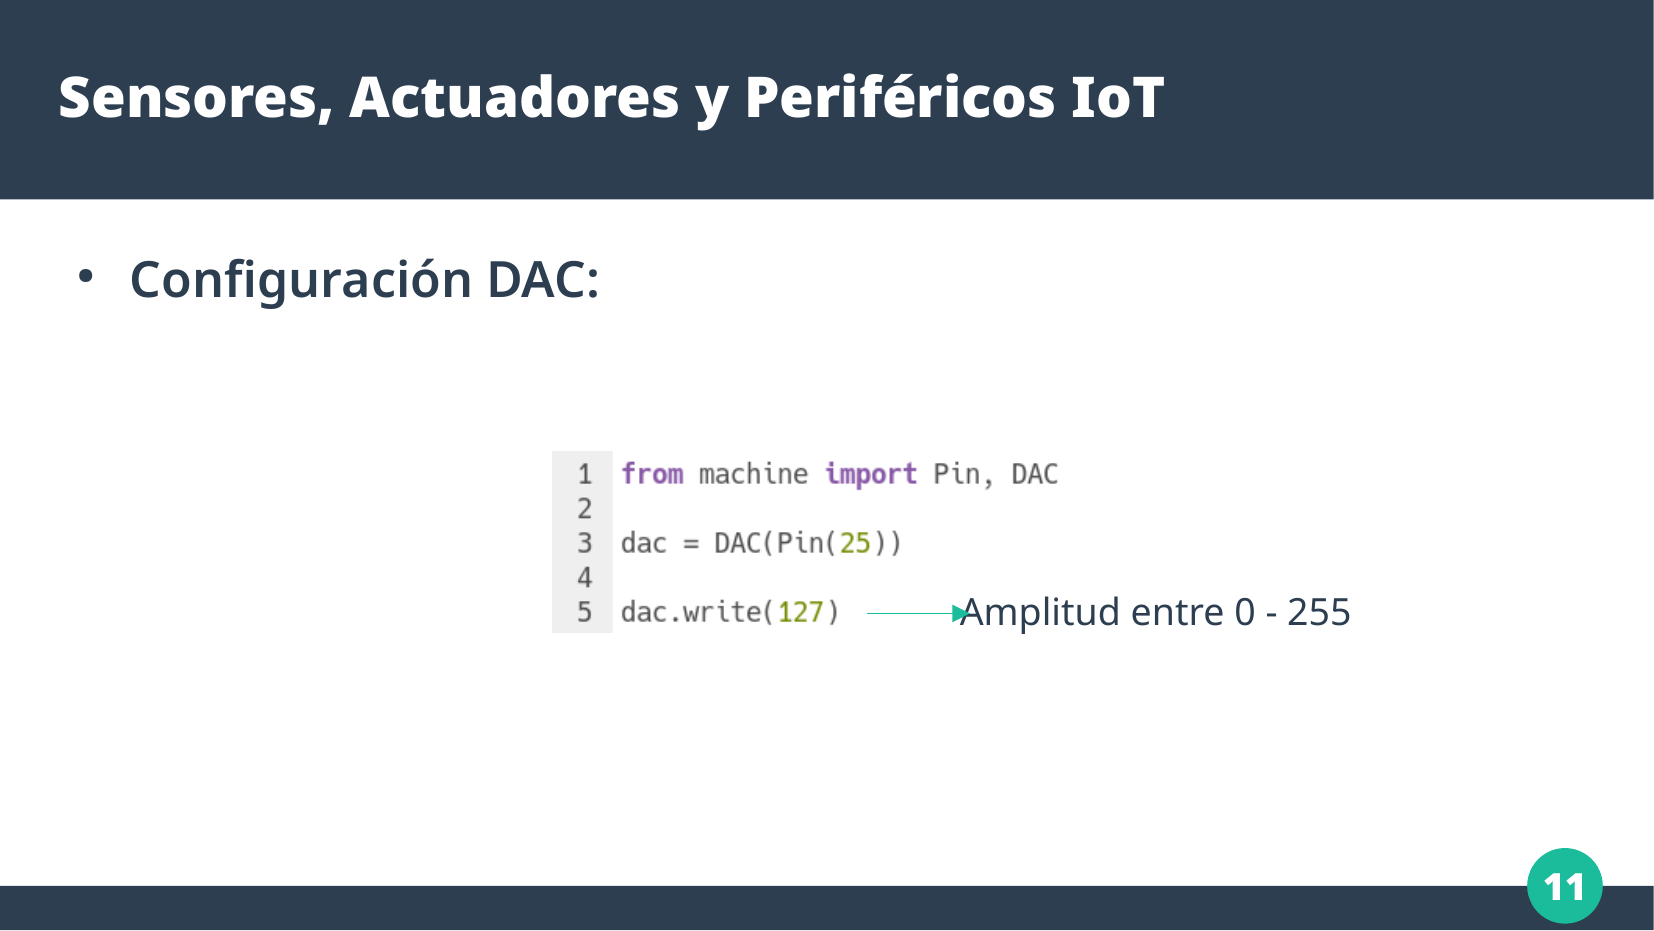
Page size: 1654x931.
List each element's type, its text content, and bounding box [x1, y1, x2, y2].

list Configuración DAC: [59, 243, 1595, 864]
picture [552, 451, 1101, 633]
text_box Amplitud entre 0 - 255 [917, 576, 1395, 645]
title Sensores, Actuadores y Periféricos IoT [59, 37, 1595, 155]
